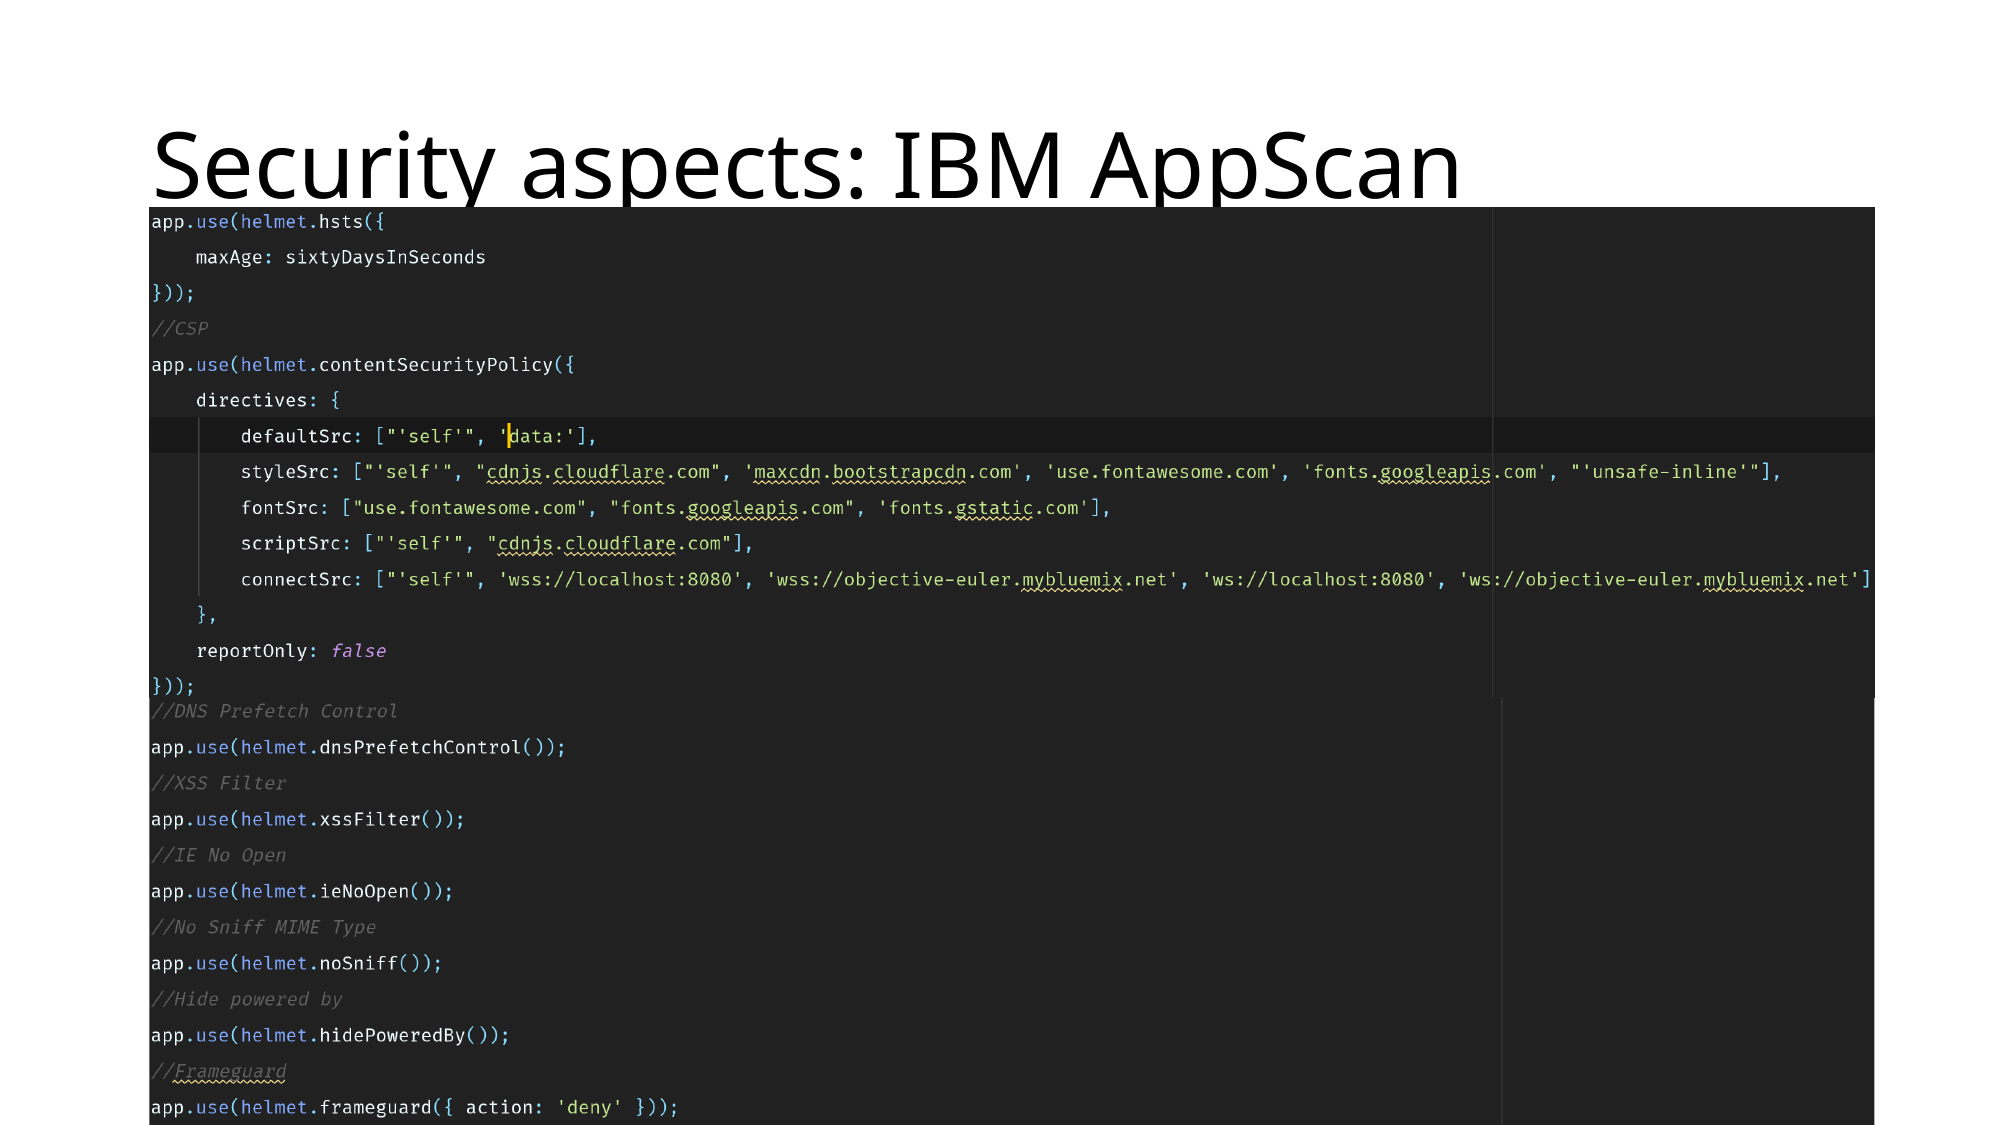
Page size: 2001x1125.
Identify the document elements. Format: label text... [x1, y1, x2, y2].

picture [149, 207, 1875, 1125]
title Security aspects: IBM AppScan [137, 59, 1863, 278]
